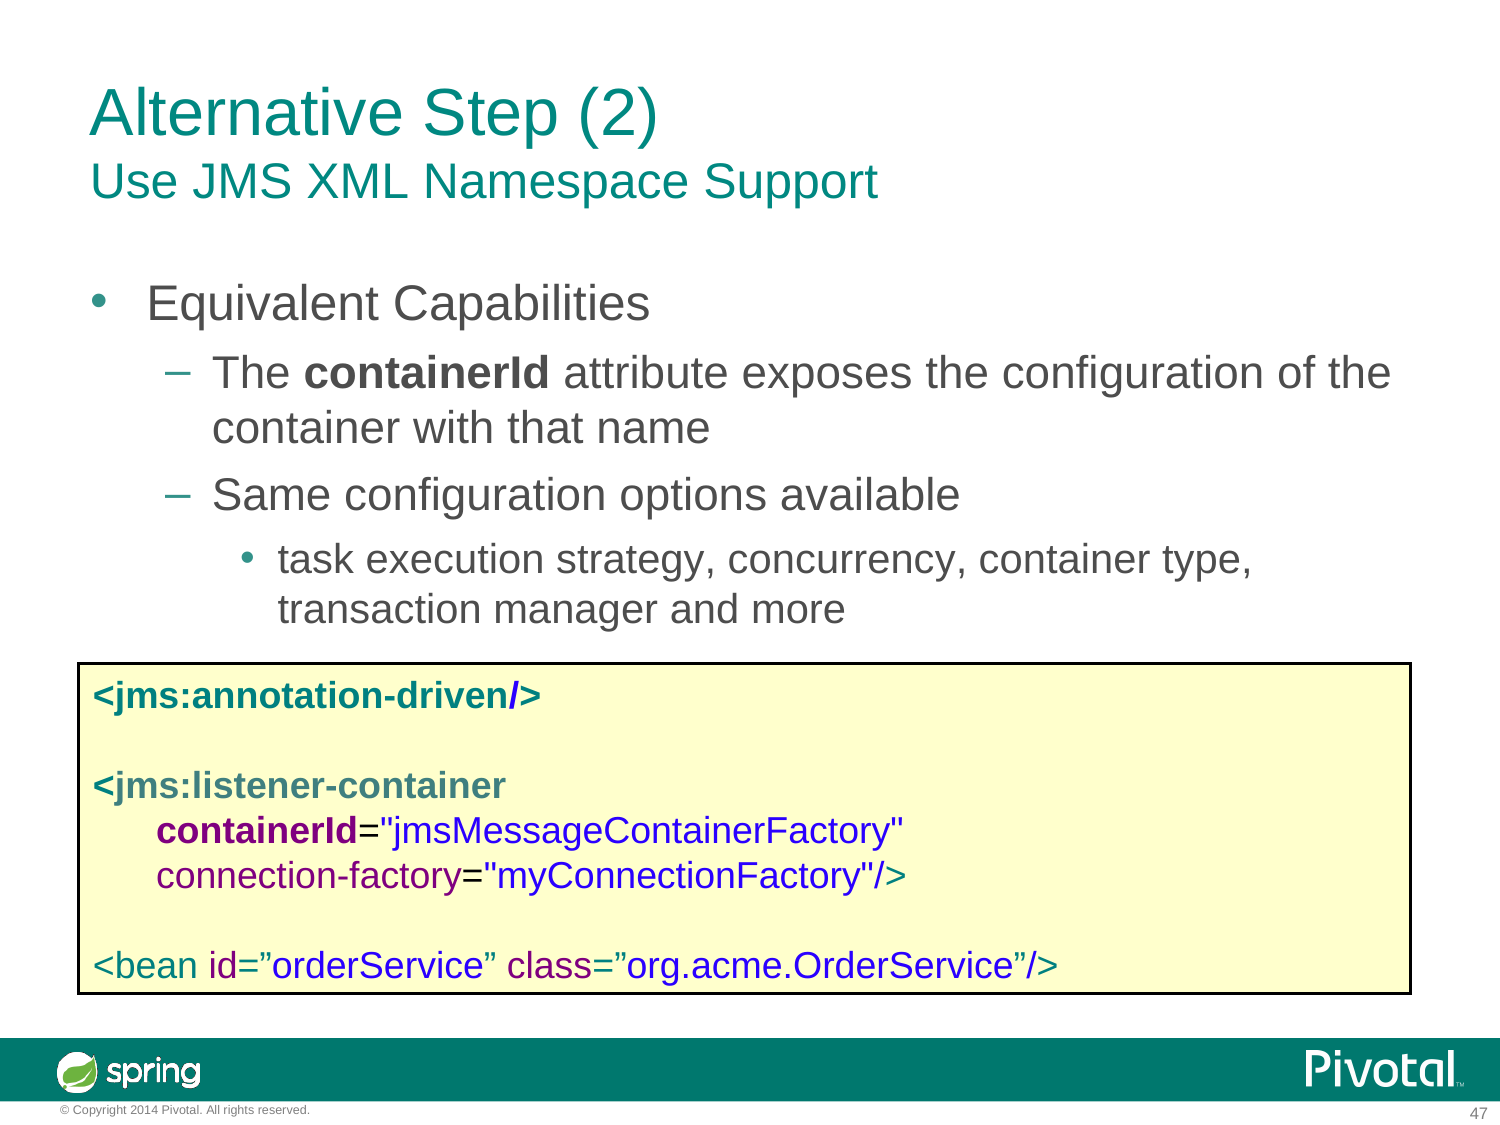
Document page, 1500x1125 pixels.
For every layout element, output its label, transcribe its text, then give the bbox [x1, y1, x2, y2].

title Alternative Step (2) Use JMS XML Namespace Support [75, 44, 1426, 233]
list Equivalent Capabilities The containerId attribute exposes the configuration of the container with that name Same configuration options available task execution strategy, concurrency, container type, transaction manager and more [75, 262, 1426, 1005]
picture [32, 1041, 210, 1103]
text_box <jms:annotation-driven/> <jms:listener-container containerId="jmsMessageContainerFactory" connection-factory="myConnectionFactory"/> <bean id=”orderService” class=”org.acme.OrderService”/> [78, 663, 1411, 994]
picture [1306, 1050, 1464, 1087]
